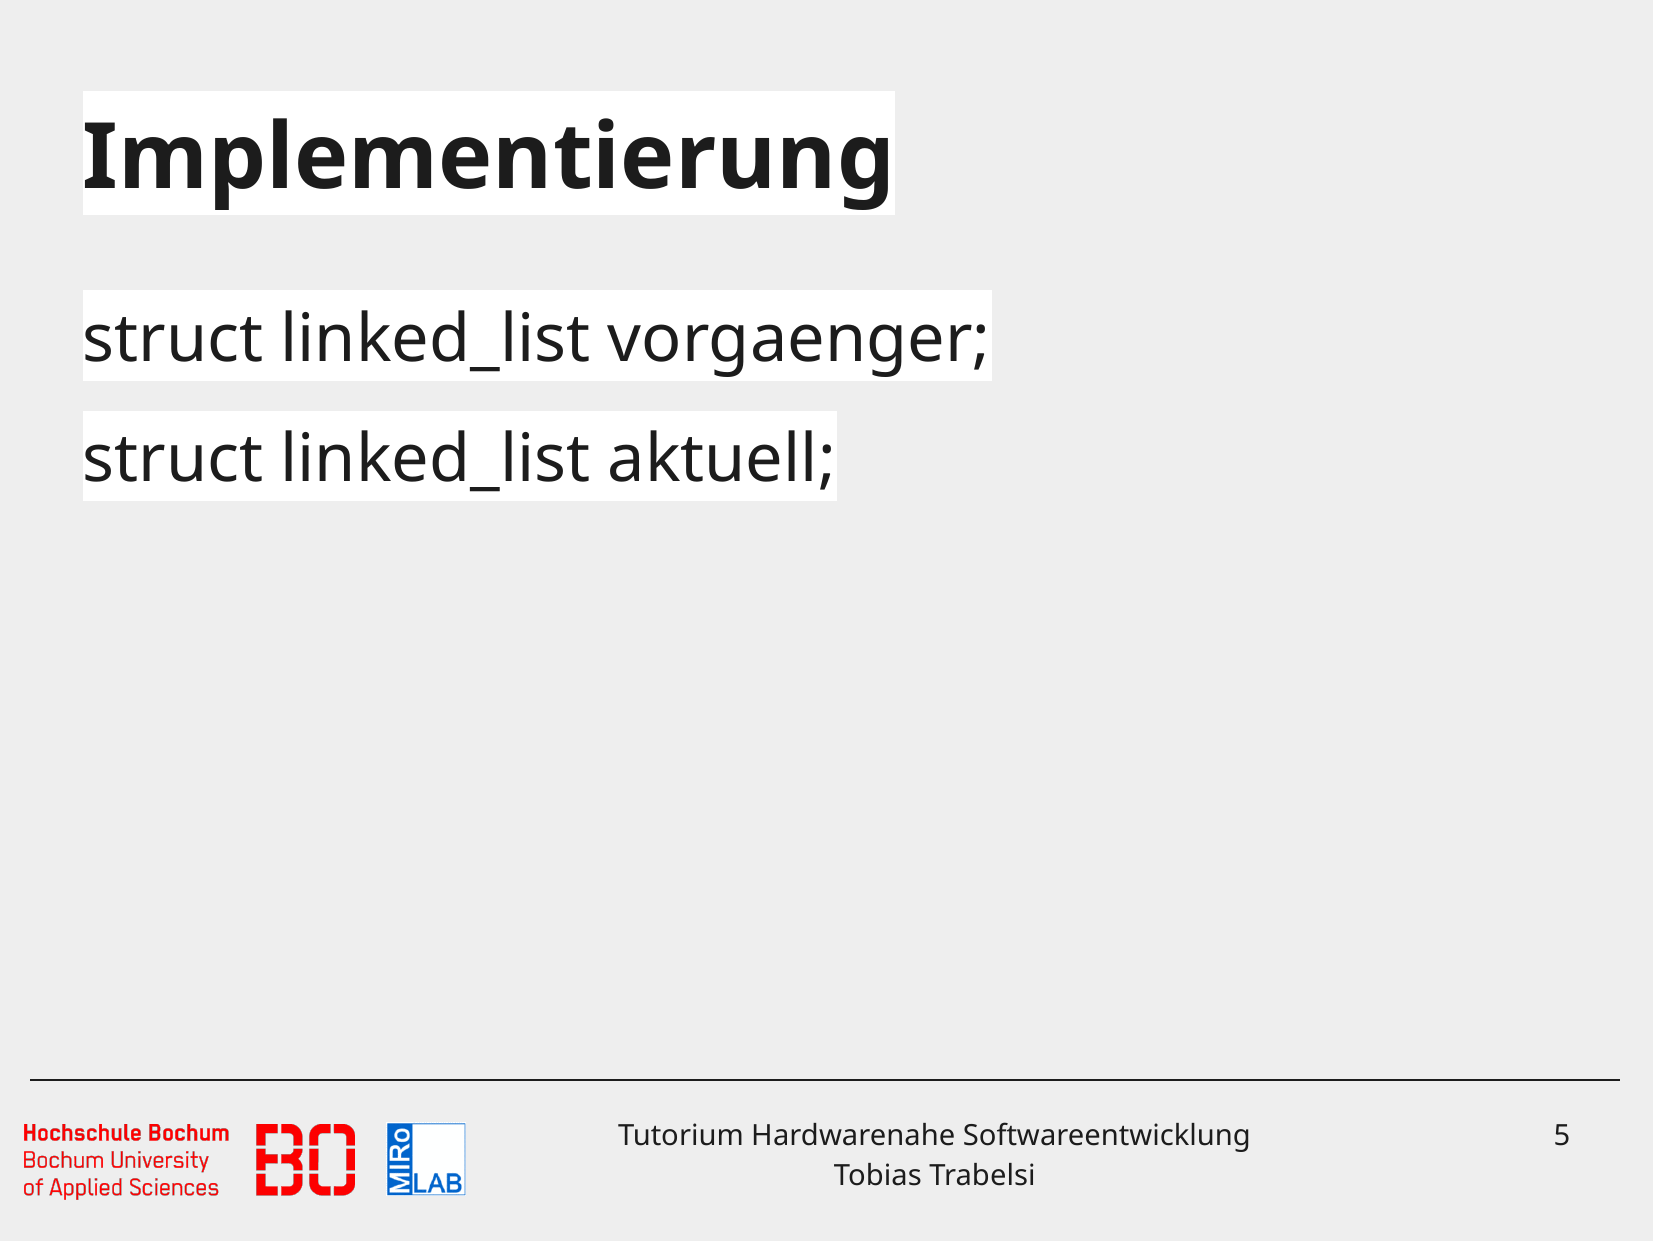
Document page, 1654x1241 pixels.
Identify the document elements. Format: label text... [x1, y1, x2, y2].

picture [24, 1124, 355, 1200]
title Implementierung [82, 49, 1561, 257]
picture [386, 1122, 466, 1196]
list struct linked_list vorgaenger; struct linked_list aktuell; [82, 290, 1571, 1010]
